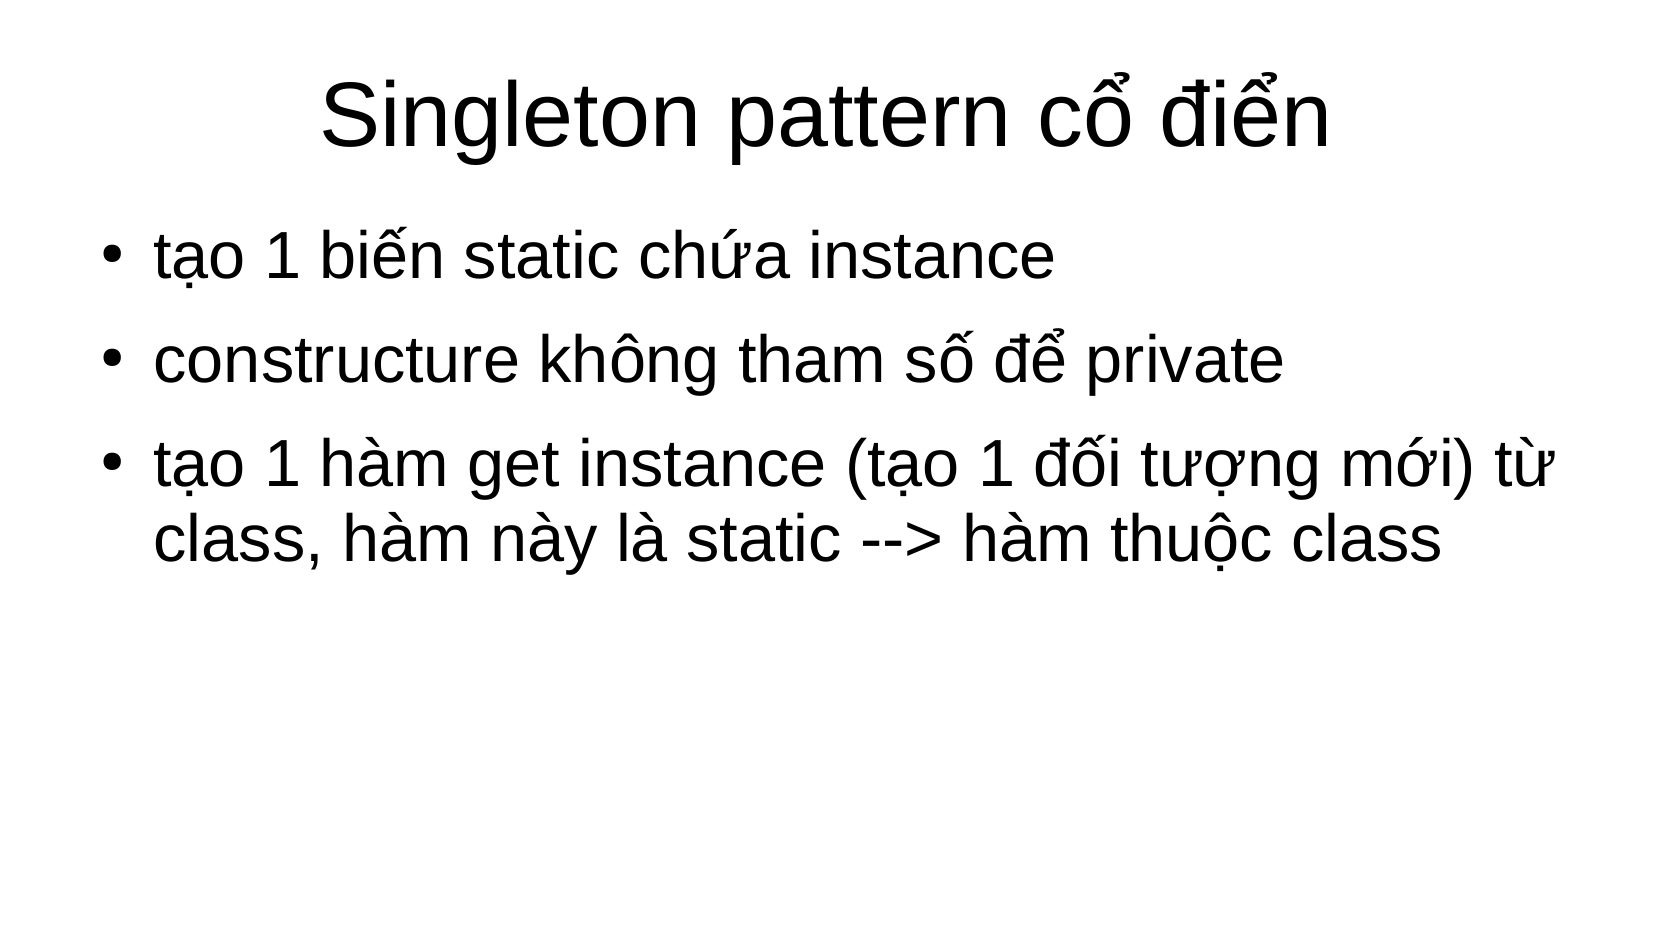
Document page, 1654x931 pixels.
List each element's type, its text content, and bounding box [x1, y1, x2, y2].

list tạo 1 biến static chứa instance constructure không tham số để private tạo 1 hàm get instance (tạo 1 đối tượng mới) từ class, hàm này là static --> hàm thuộc class [82, 217, 1571, 758]
title Singleton pattern cổ điển [82, 37, 1571, 193]
